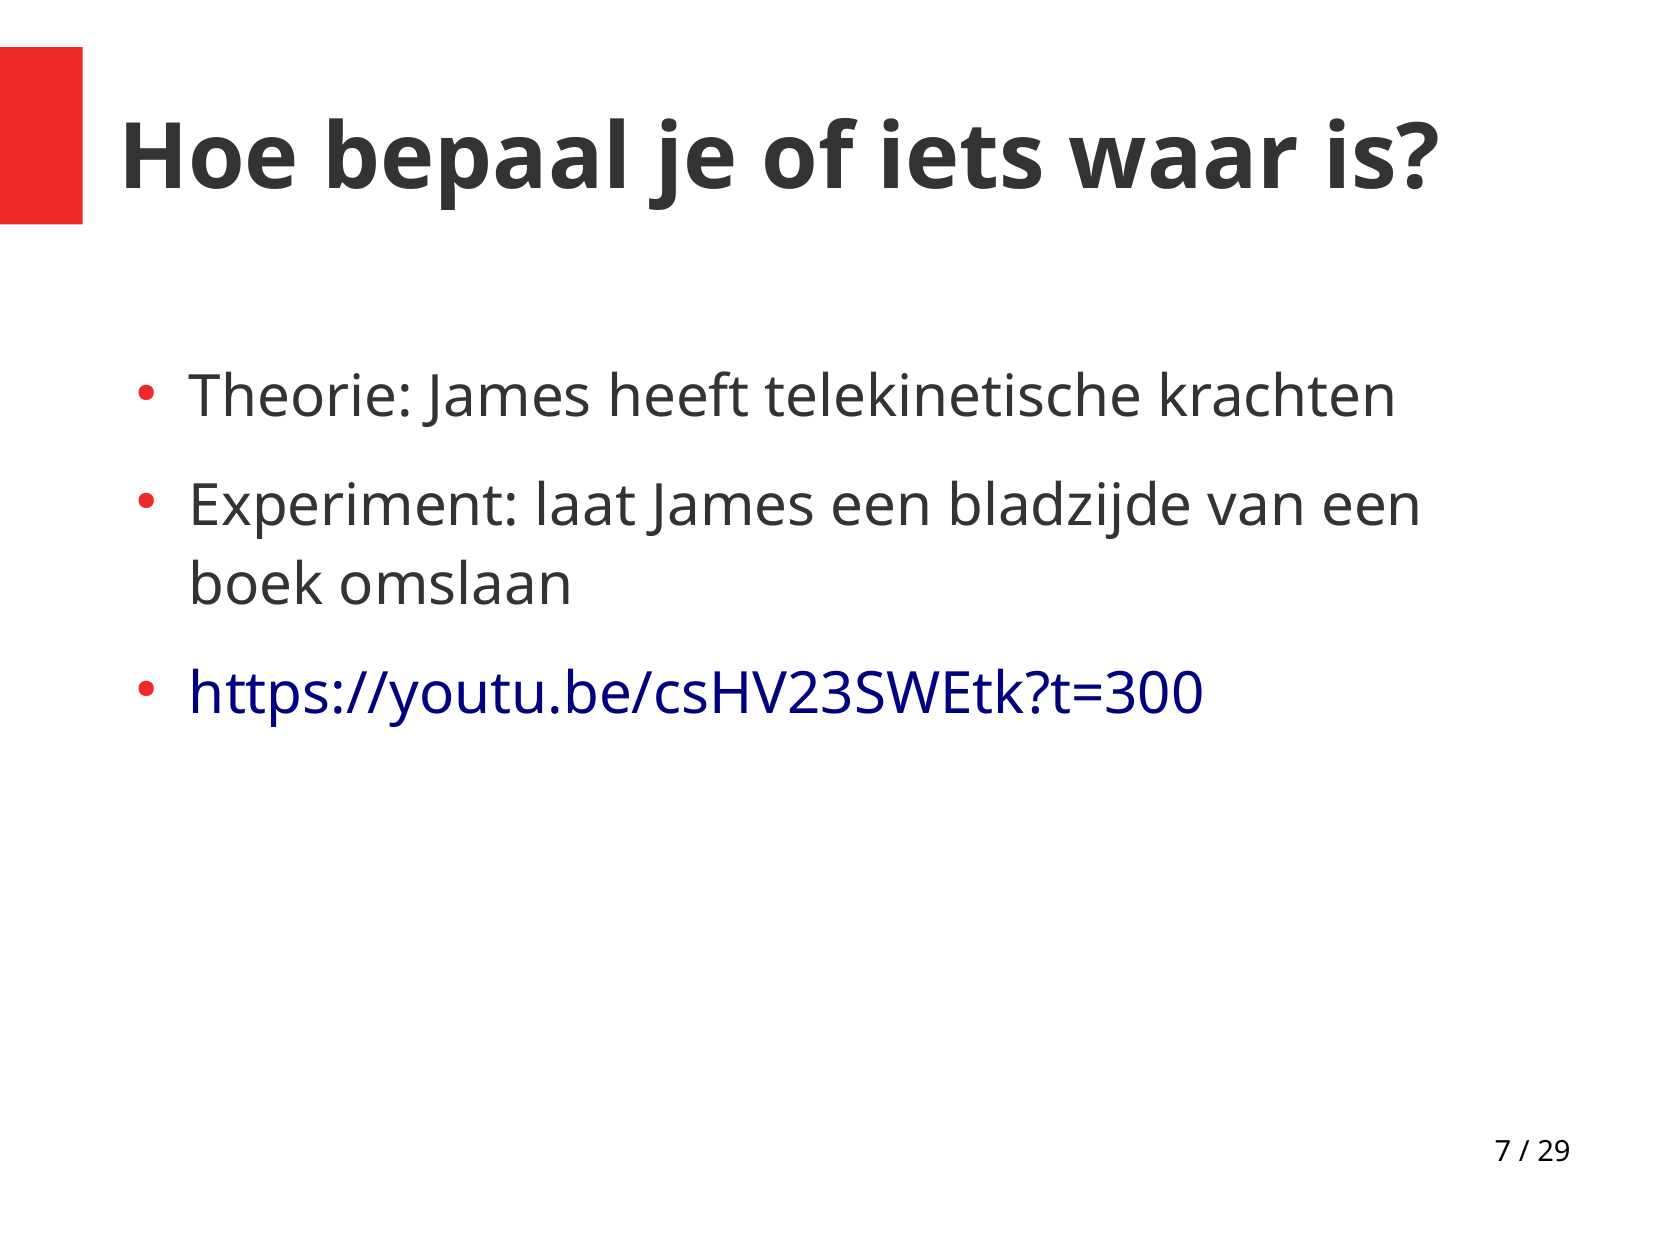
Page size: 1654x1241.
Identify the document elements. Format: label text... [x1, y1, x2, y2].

title Hoe bepaal je of iets waar is? [118, 49, 1571, 257]
list Theorie: James heeft telekinetische krachten Experiment: laat James een bladzijde van een boek omslaan https://youtu.be/csHV23SWEtk?t=300 [118, 354, 1536, 1074]
